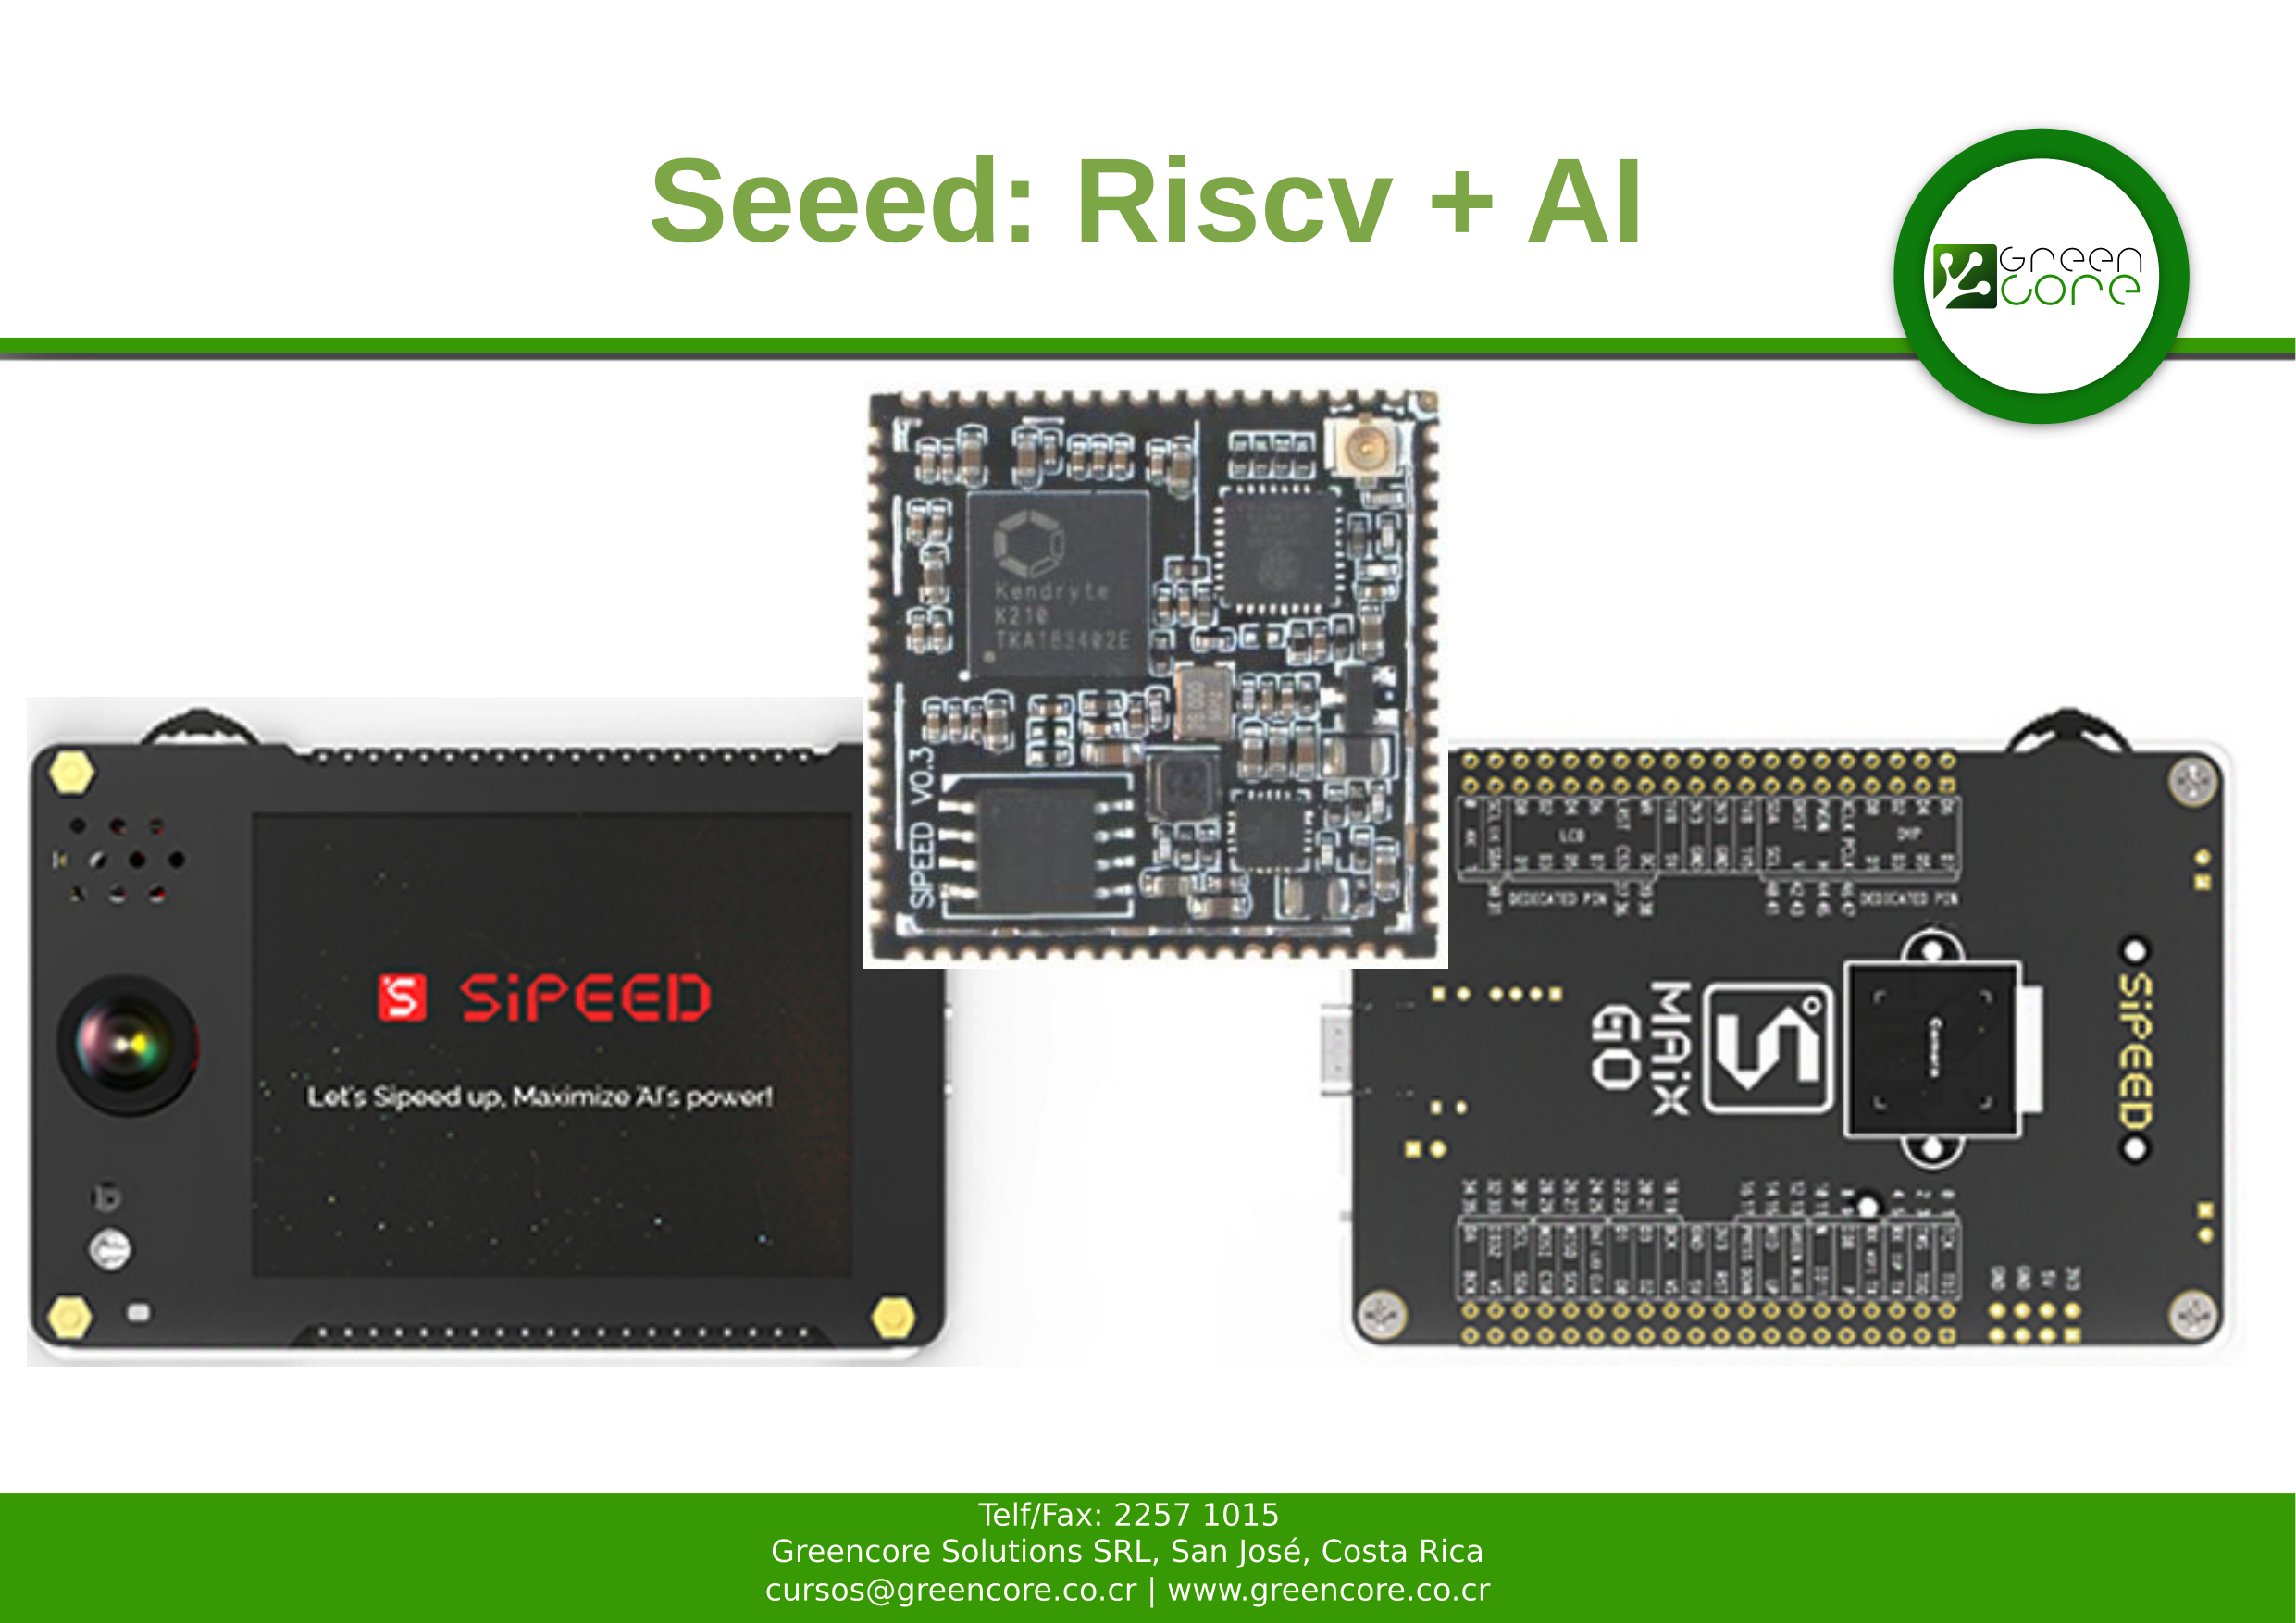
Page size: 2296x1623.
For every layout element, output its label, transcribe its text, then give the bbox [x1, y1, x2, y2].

picture [0, 0, 2296, 1623]
title Seeed: Riscv + AI [115, 64, 2181, 336]
